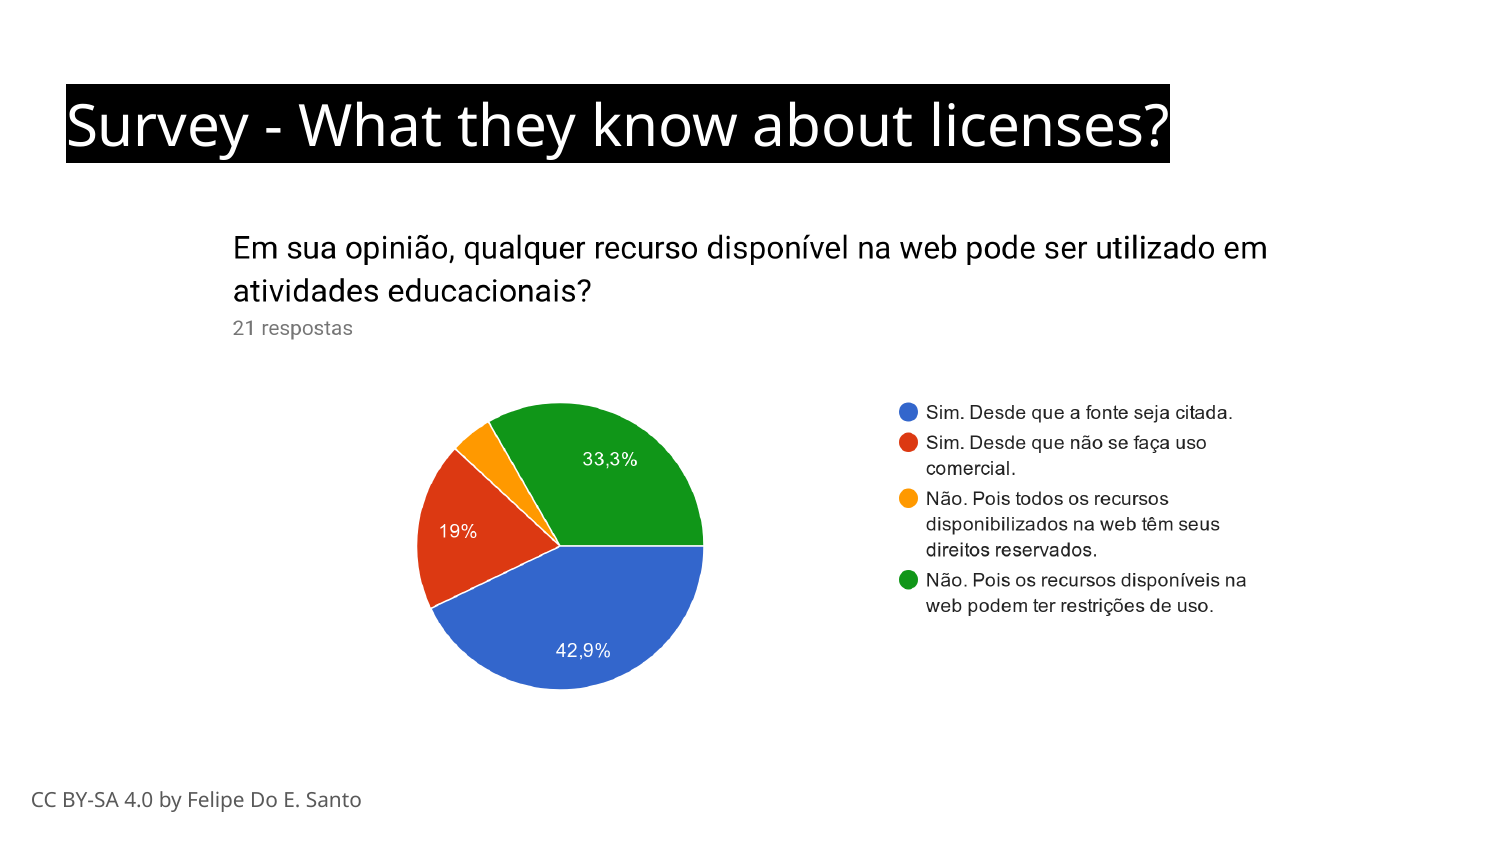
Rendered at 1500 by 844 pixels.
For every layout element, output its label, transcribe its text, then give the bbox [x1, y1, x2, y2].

text_box CC BY-SA 4.0 by Felipe Do E. Santo [15, 771, 421, 826]
picture [194, 188, 1306, 745]
title Survey - What they know about licenses? [51, 72, 1449, 167]
